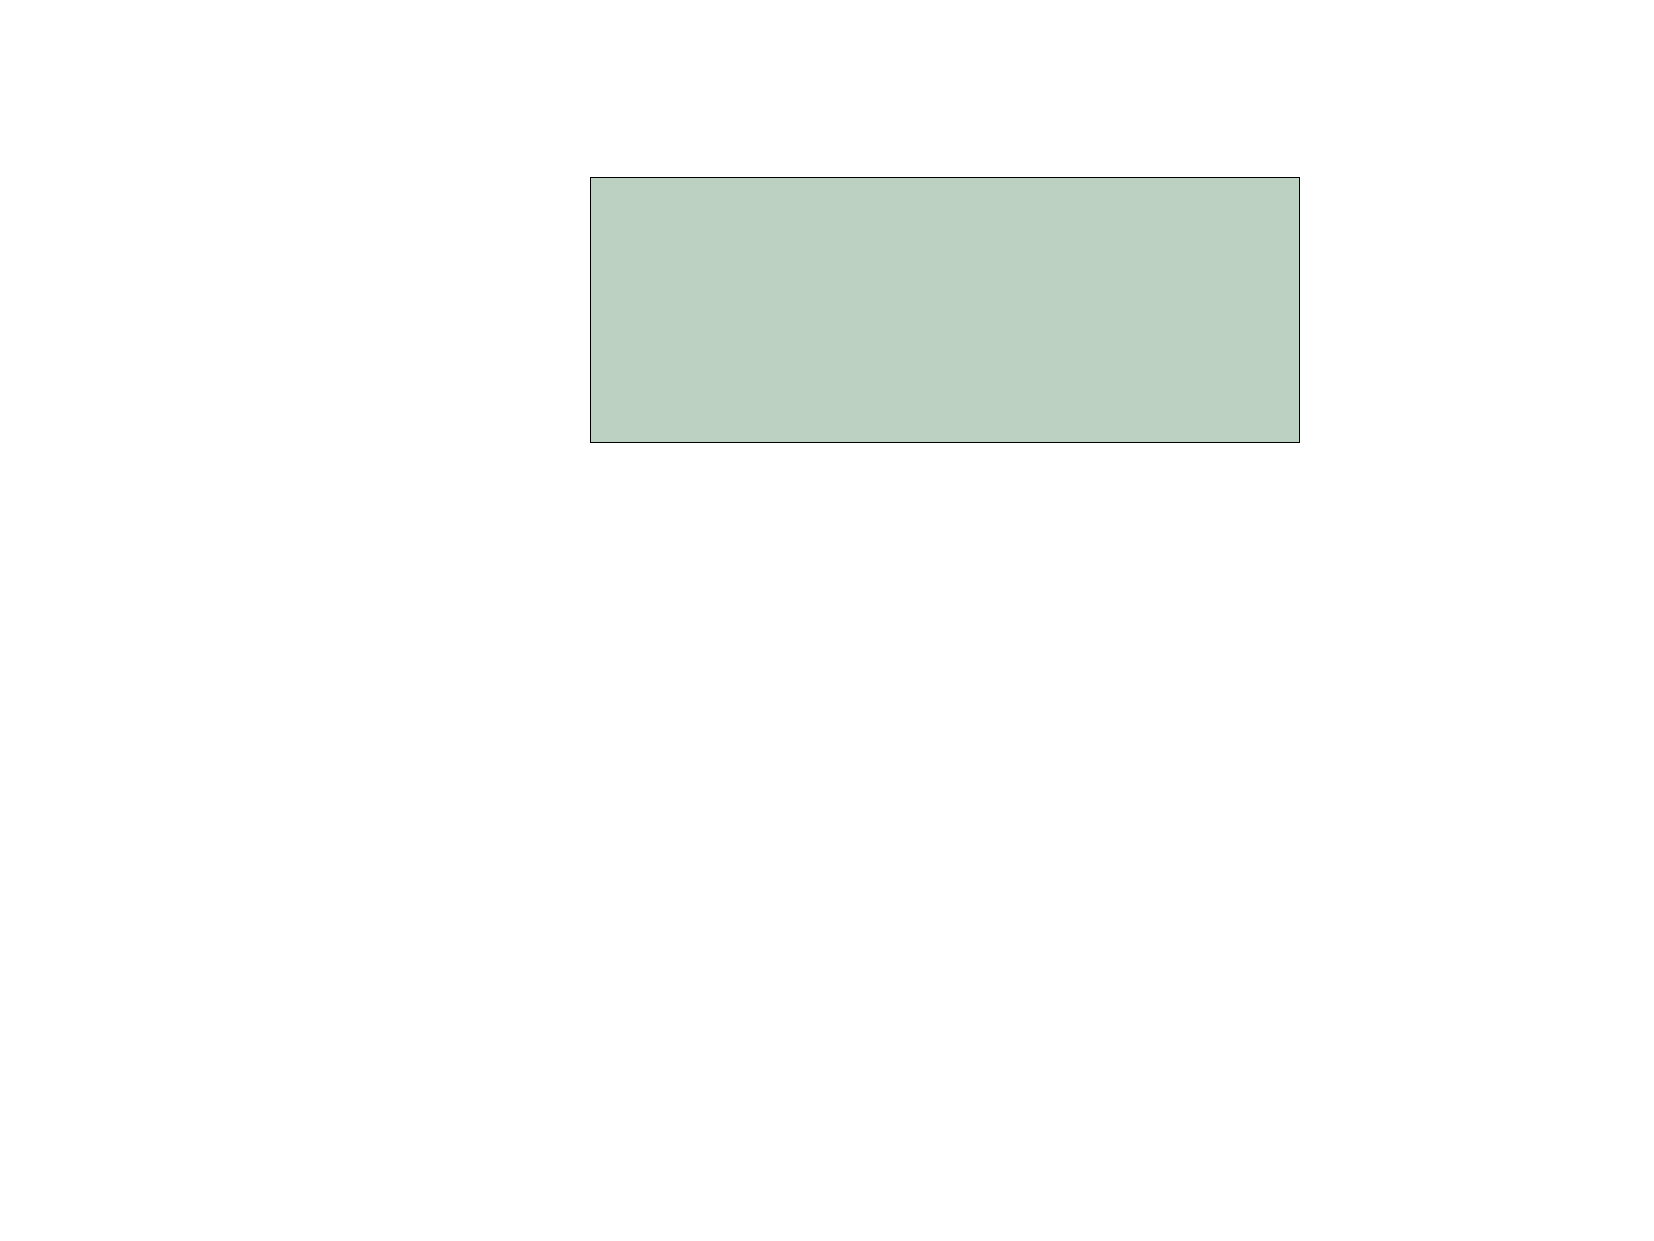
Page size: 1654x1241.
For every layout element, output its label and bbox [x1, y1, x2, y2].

text_box [590, 177, 1300, 443]
